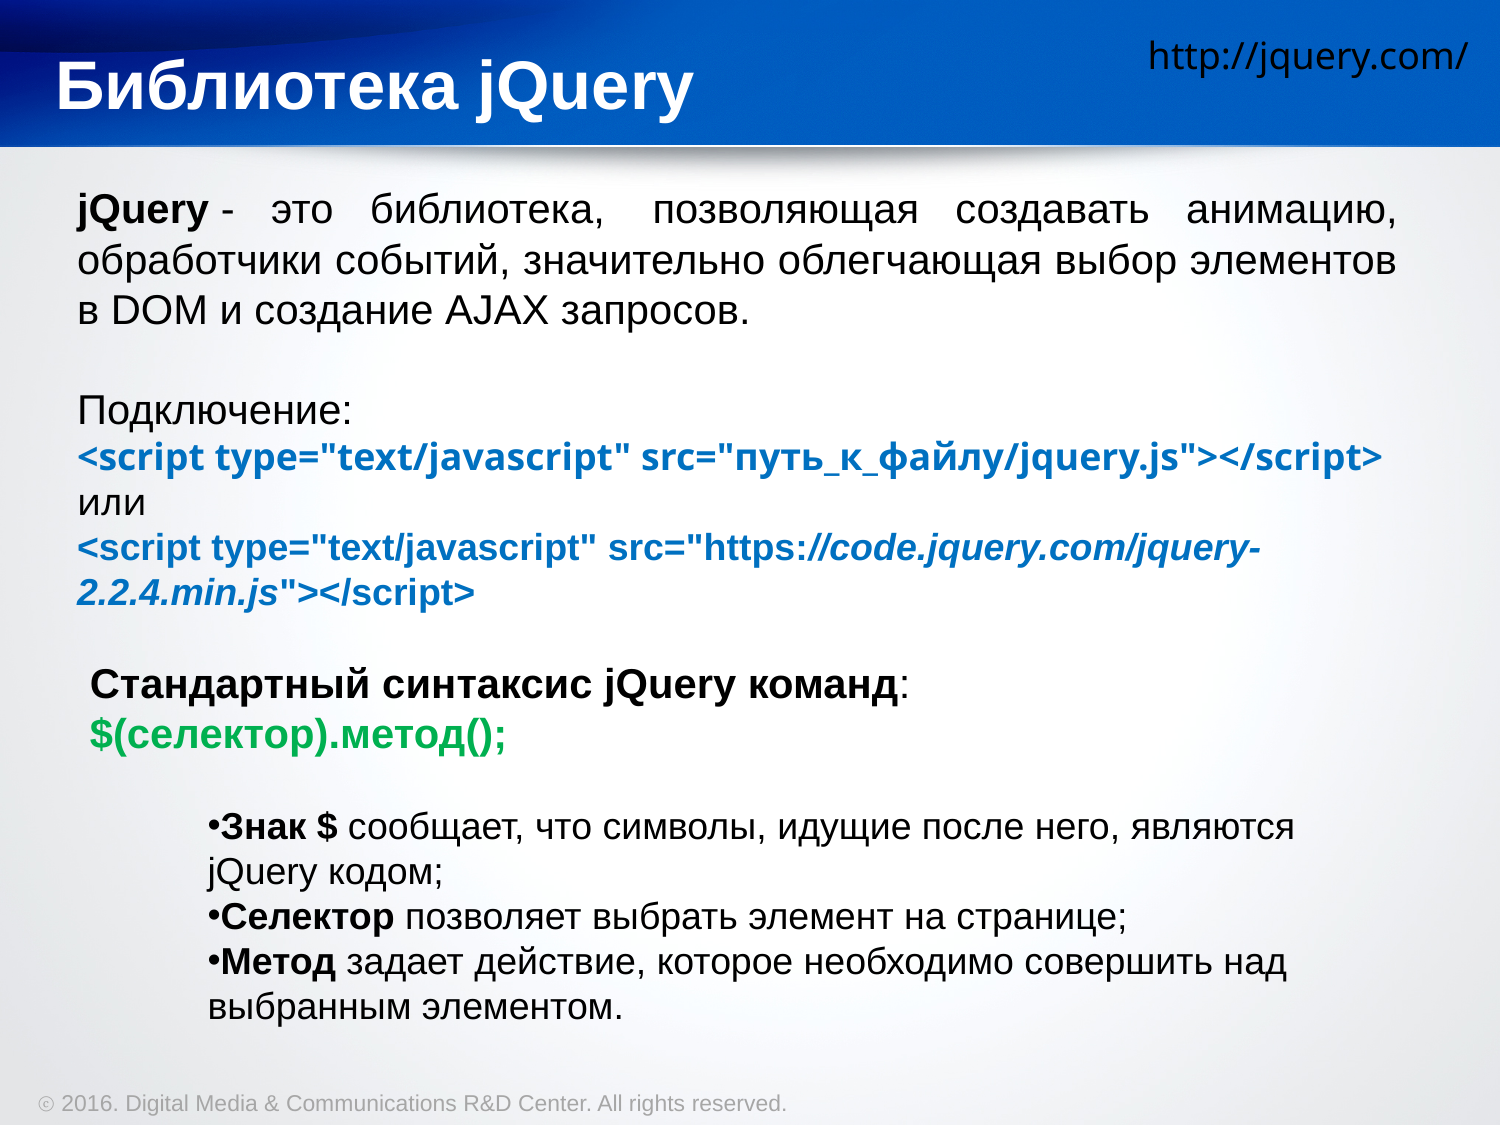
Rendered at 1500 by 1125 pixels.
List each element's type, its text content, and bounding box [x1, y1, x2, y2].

text_box jQuery - это библиотека, позволяющая создавать анимацию, обработчики событий, значительно облегчающая выбор элементов в DOM и создание AJAX запросов. Подключение: <script type="text/javascript" src="путь_к_файлу/jquery.js"></script> или <script type="text/javascript" src="https://code.jquery.com/jquery-2.2.4.min.js"></script> [62, 174, 1413, 620]
picture [0, 0, 1500, 1125]
text_box http://jquery.com/ [1132, 24, 1485, 85]
title Библиотека jQuery [37, 38, 1471, 126]
text_box Стандартный синтаксис jQuery команд: $(селектор).метод(); Знак $ сообщает, что символы, идущие после него, являются jQuery кодом; Селектор позволяет выбрать элемент на странице; Метод задает действие, которое необходимо совершить над выбранным элементом. [74, 649, 1413, 1035]
